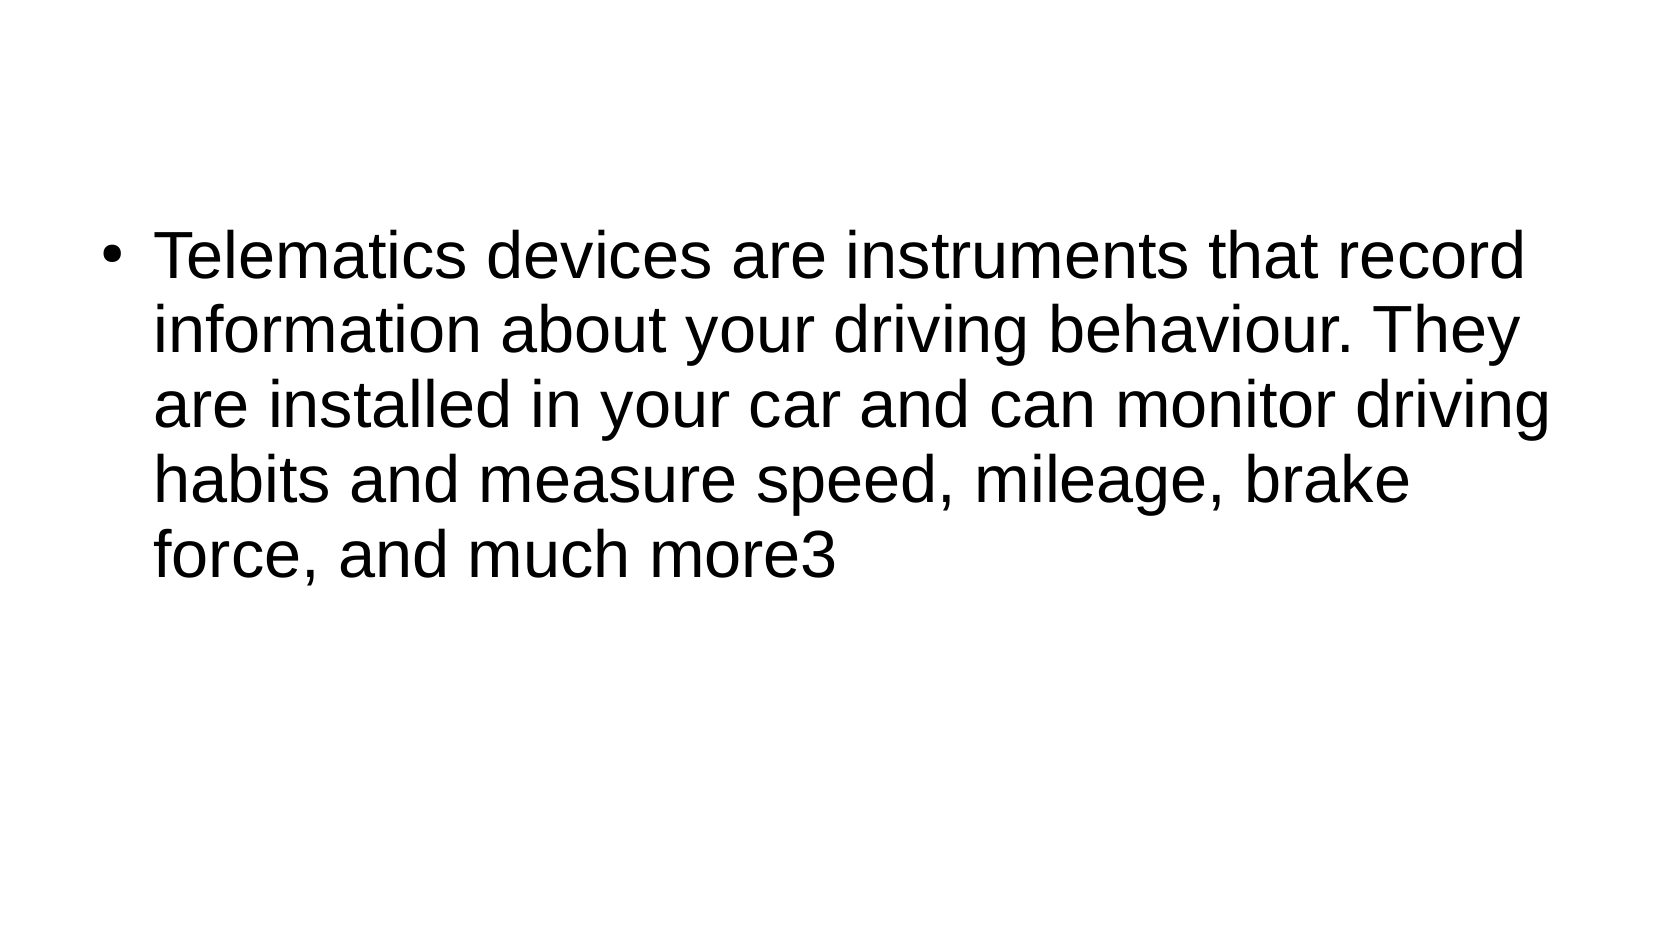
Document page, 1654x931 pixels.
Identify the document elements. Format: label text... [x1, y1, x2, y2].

list Telematics devices are instruments that record information about your driving behaviour. They are installed in your car and can monitor driving habits and measure speed, mileage, brake force, and much more3 [82, 217, 1571, 758]
